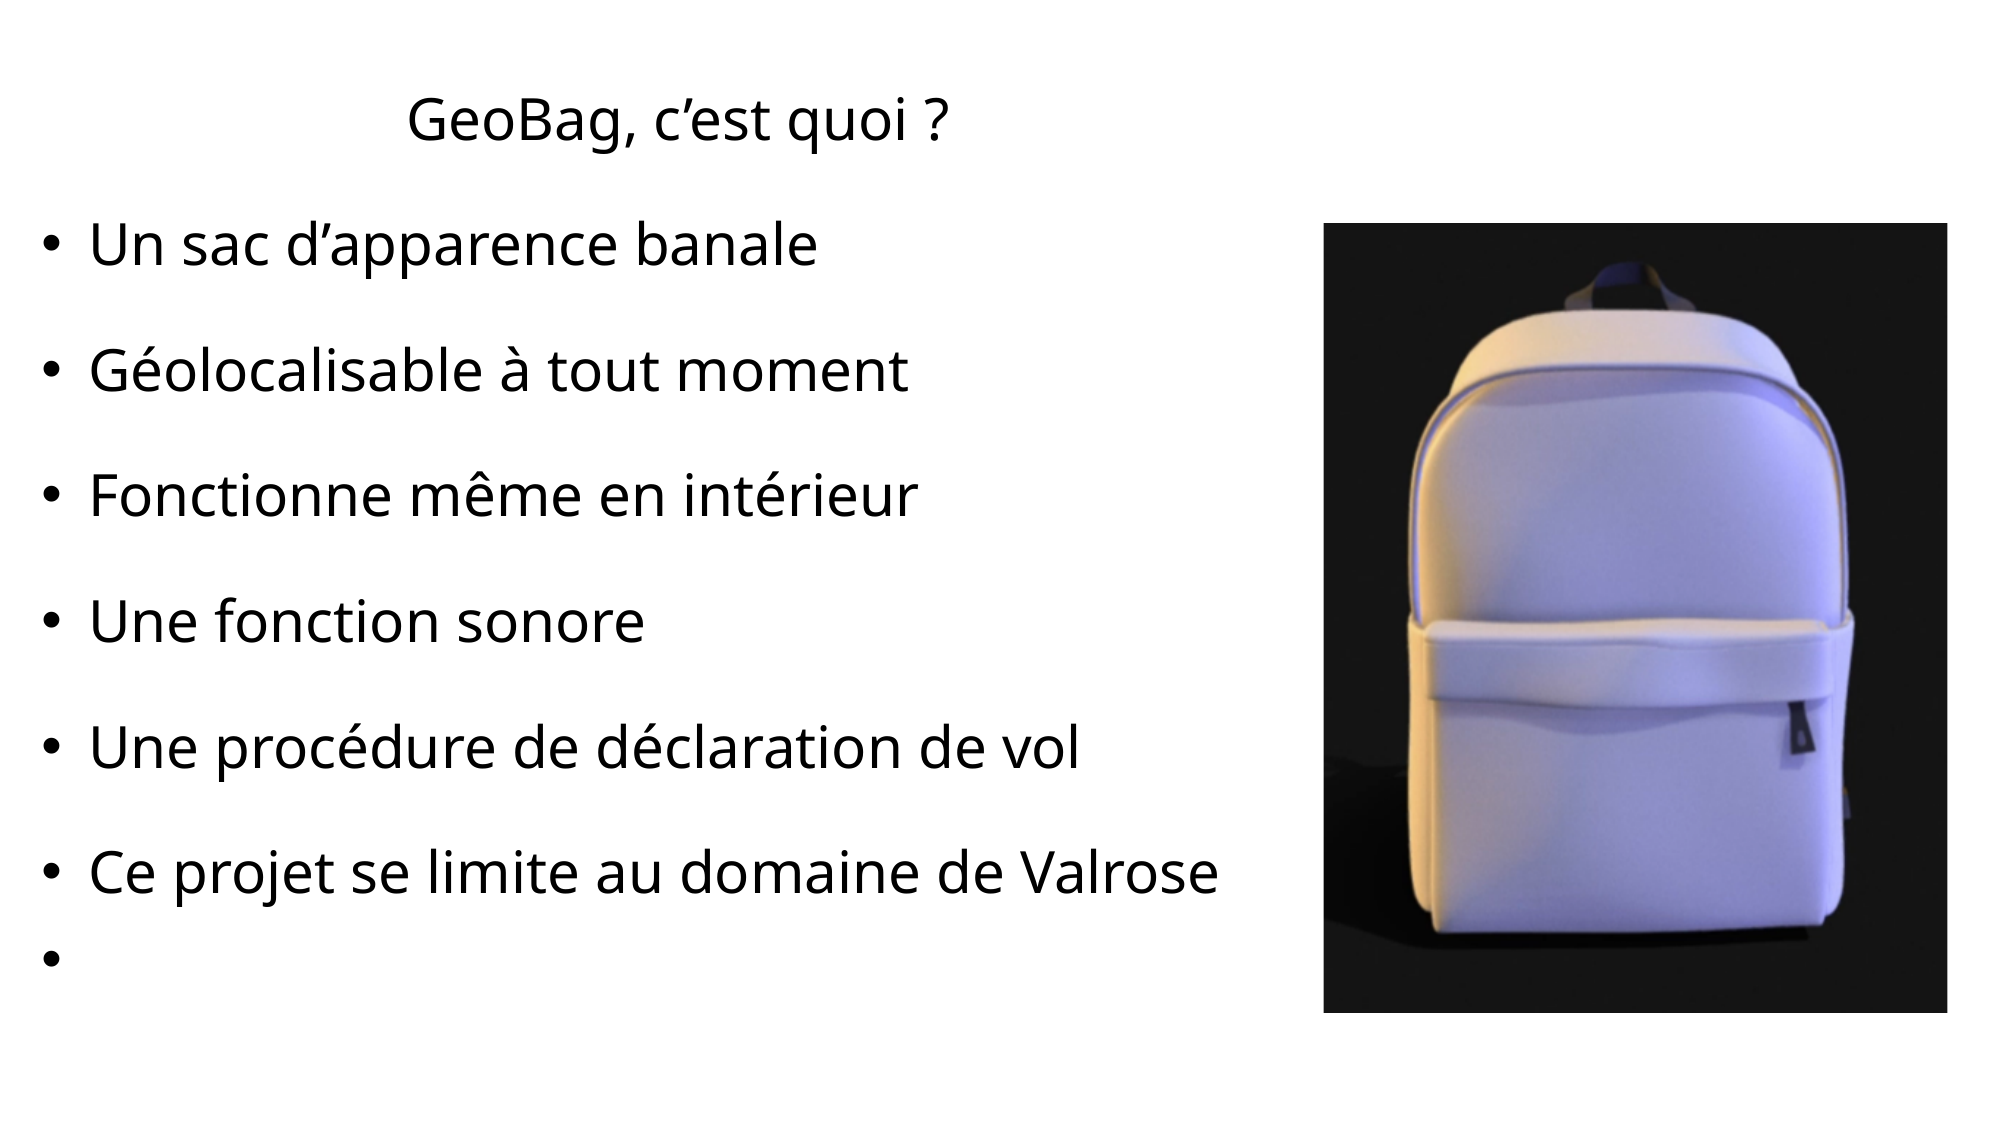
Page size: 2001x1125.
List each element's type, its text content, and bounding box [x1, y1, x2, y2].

list GeoBag, c’est quoi ? Un sac d’apparence banale Géolocalisable à tout moment Fonctionne même en intérieur Une fonction sonore Une procédure de déclaration de vol Ce projet se limite au domaine de Valrose [26, 39, 1979, 1100]
picture [1323, 223, 1948, 1013]
